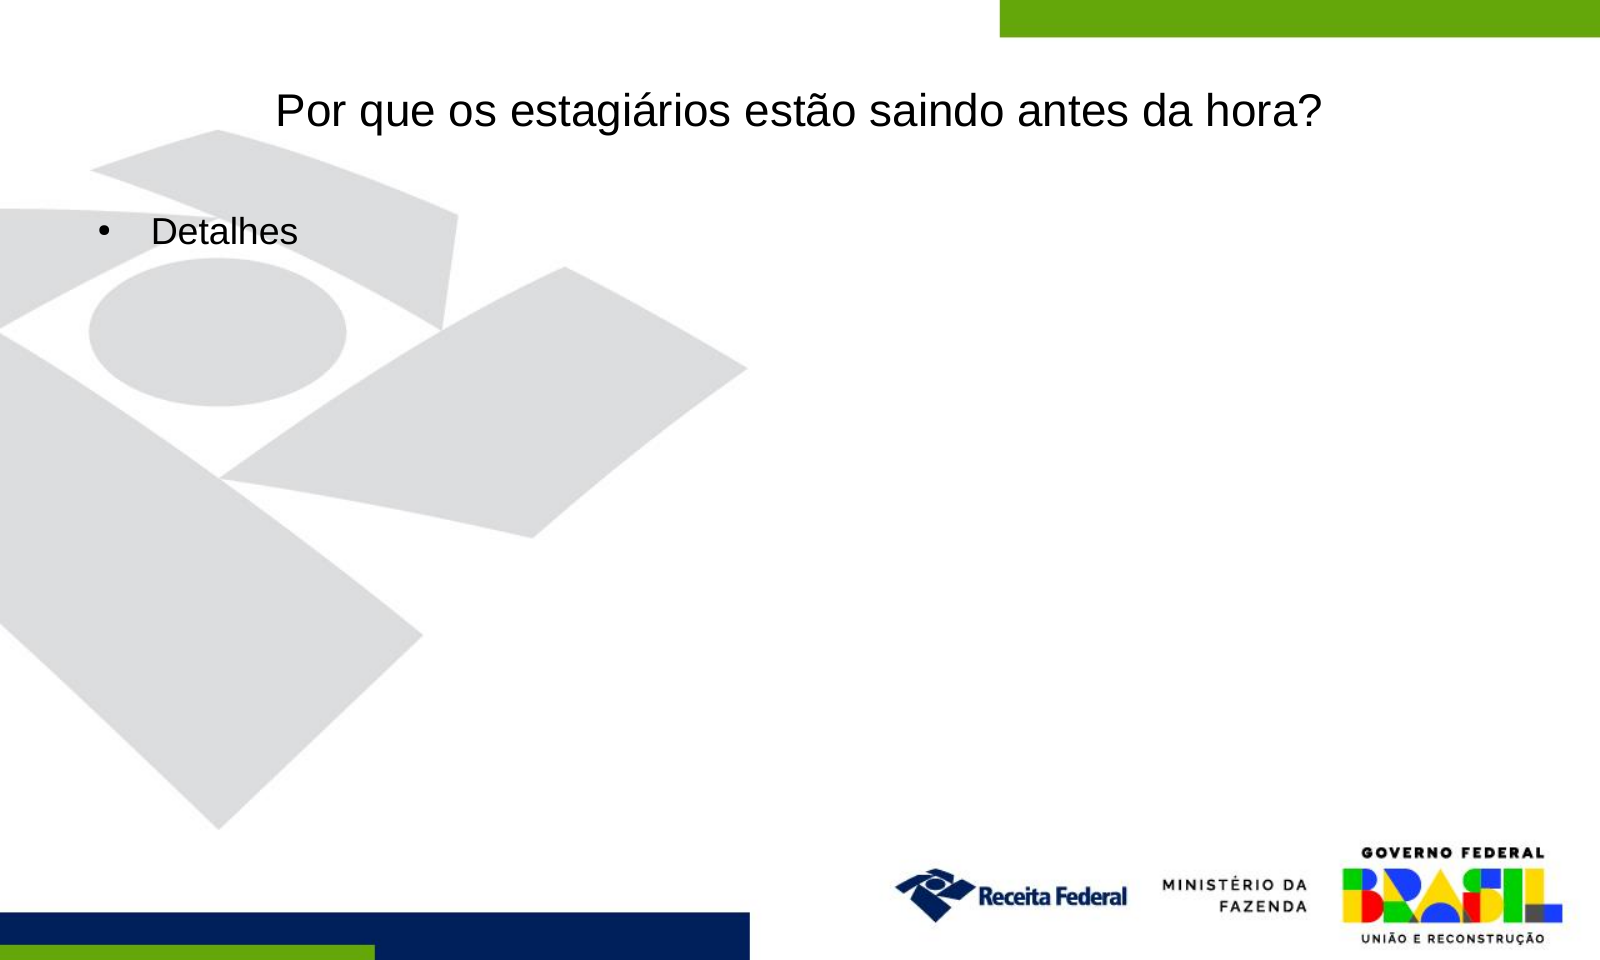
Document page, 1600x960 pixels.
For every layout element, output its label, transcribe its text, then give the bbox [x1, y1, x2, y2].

picture [0, 0, 1600, 960]
list Detalhes [79, 210, 1520, 734]
title Por que os estagiários estão saindo antes da hora? [79, 35, 1520, 187]
